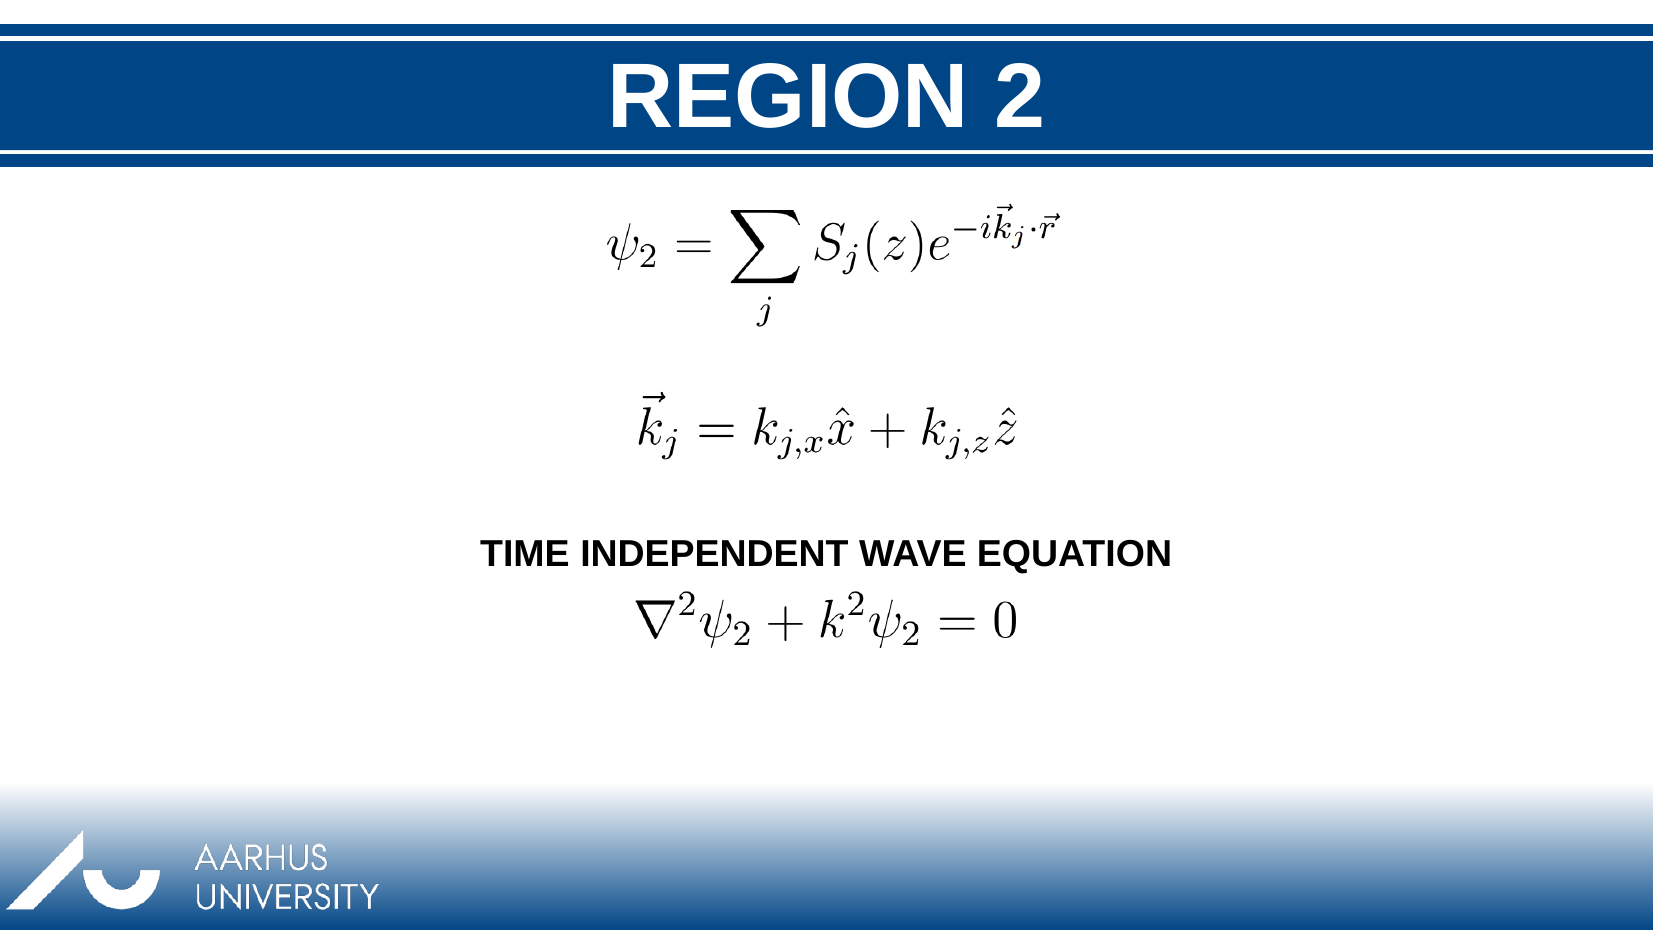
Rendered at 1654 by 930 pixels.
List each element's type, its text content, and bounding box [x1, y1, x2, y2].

title REGION 2 [0, 41, 1653, 151]
picture [611, 378, 1042, 476]
picture [620, 581, 1032, 662]
picture [5, 829, 414, 917]
picture [585, 186, 1081, 336]
text_box TIME INDEPENDENT WAVE EQUATION [465, 525, 1188, 582]
